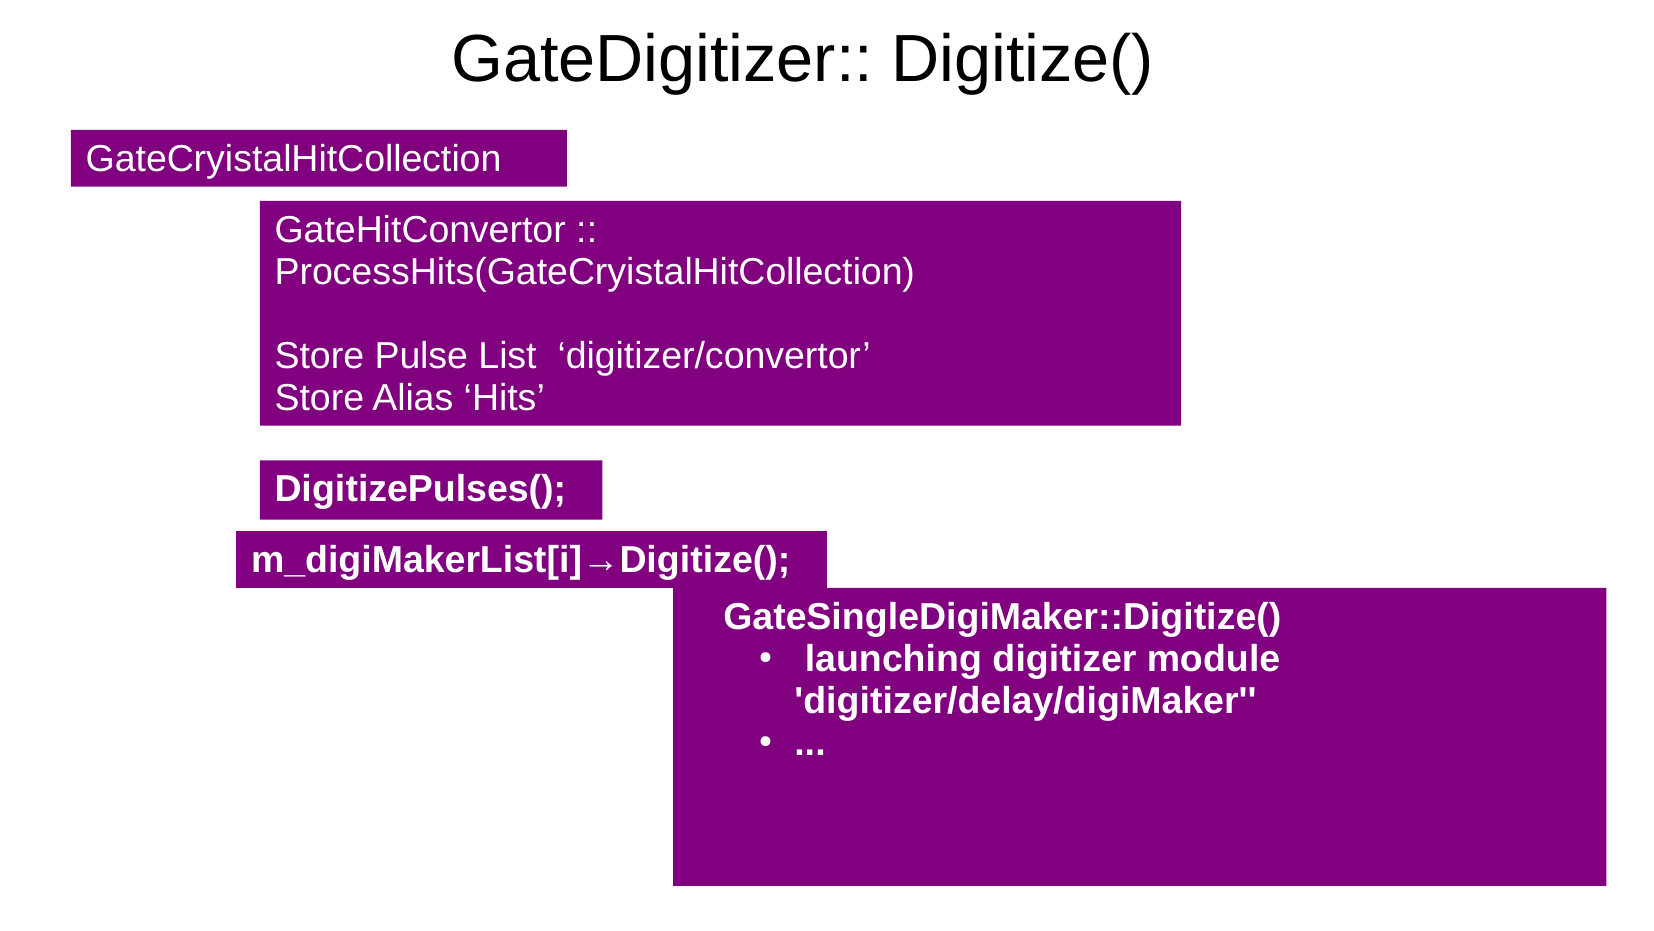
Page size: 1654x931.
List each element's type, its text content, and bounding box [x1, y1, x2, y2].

title GateDigitizer:: Digitize() [59, 20, 1548, 96]
text_box m_digiMakerList[i]→Digitize(); [236, 531, 827, 588]
text_box DigitizePulses(); [259, 460, 603, 520]
text_box GateCryistalHitCollection [70, 129, 567, 187]
text_box GateSingleDigiMaker::Digitize() launching digitizer module 'digitizer/delay/digiMaker'' ... [673, 587, 1607, 886]
text_box GateHitConvertor :: ProcessHits(GateCryistalHitCollection) Store Pulse List ‘digitizer/convertor’ Store Alias ‘Hits’ [259, 200, 1182, 426]
